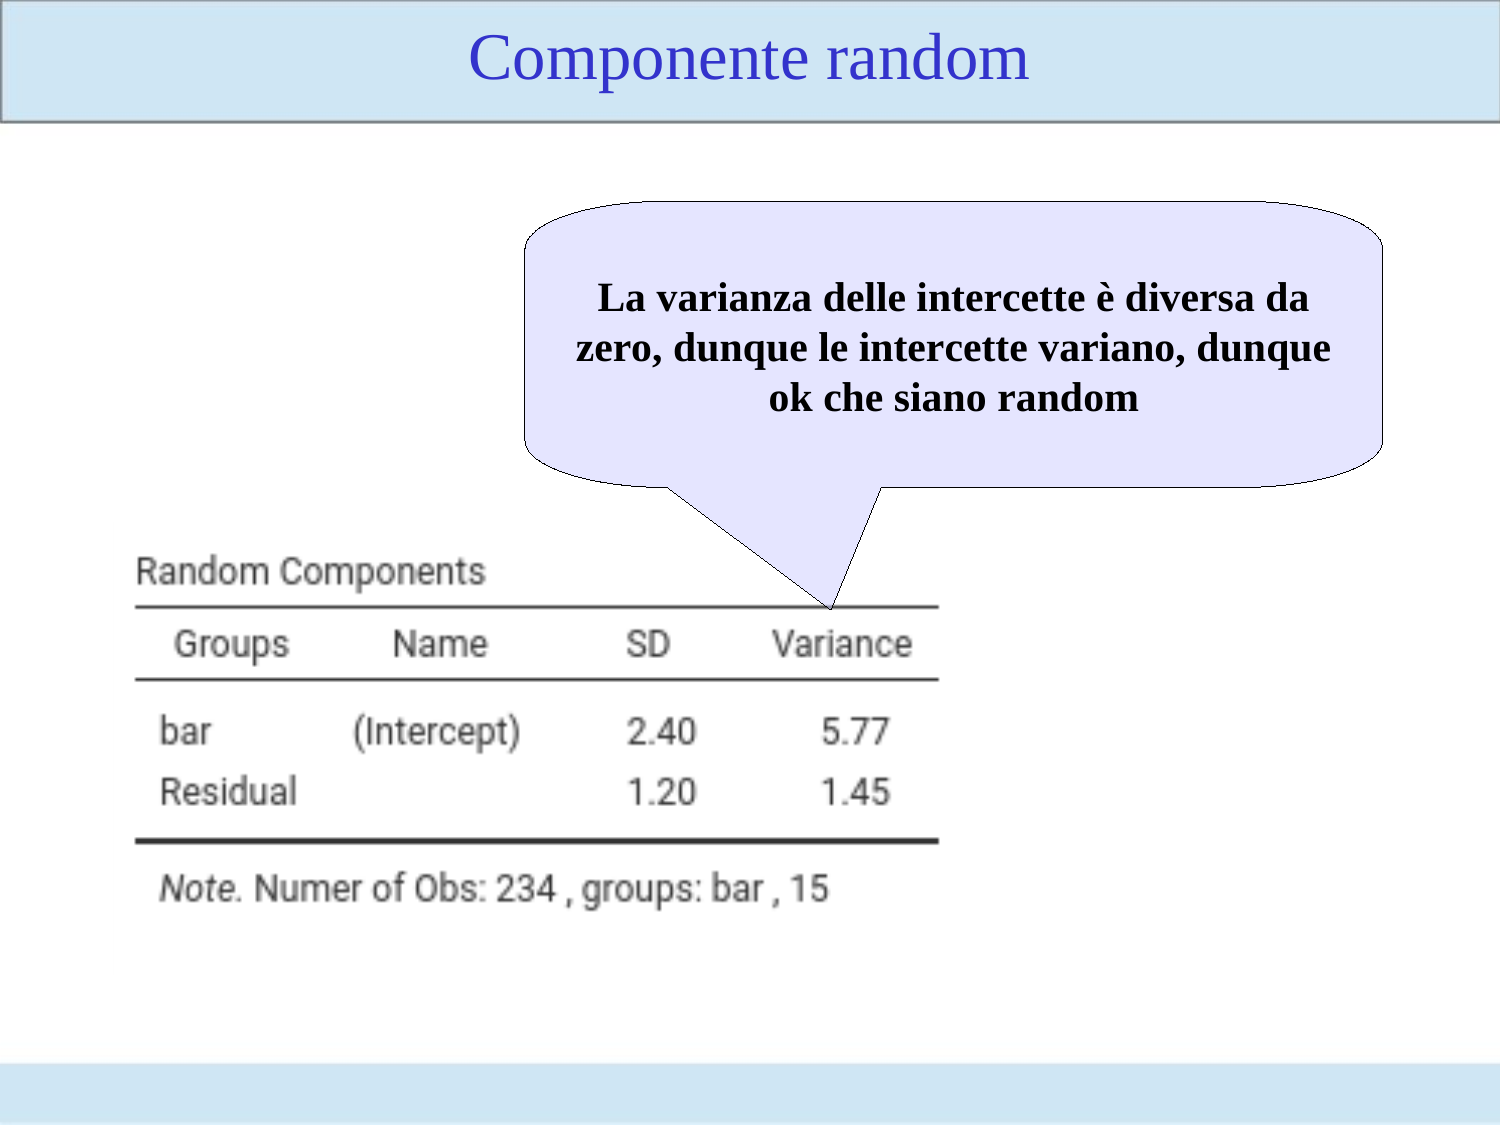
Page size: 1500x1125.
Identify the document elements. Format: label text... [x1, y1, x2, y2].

picture [0, 0, 1500, 1125]
title Componente random [112, 0, 1388, 147]
text_box La varianza delle intercette è diversa da zero, dunque le intercette variano, dunque ok che siano random [524, 201, 1383, 610]
